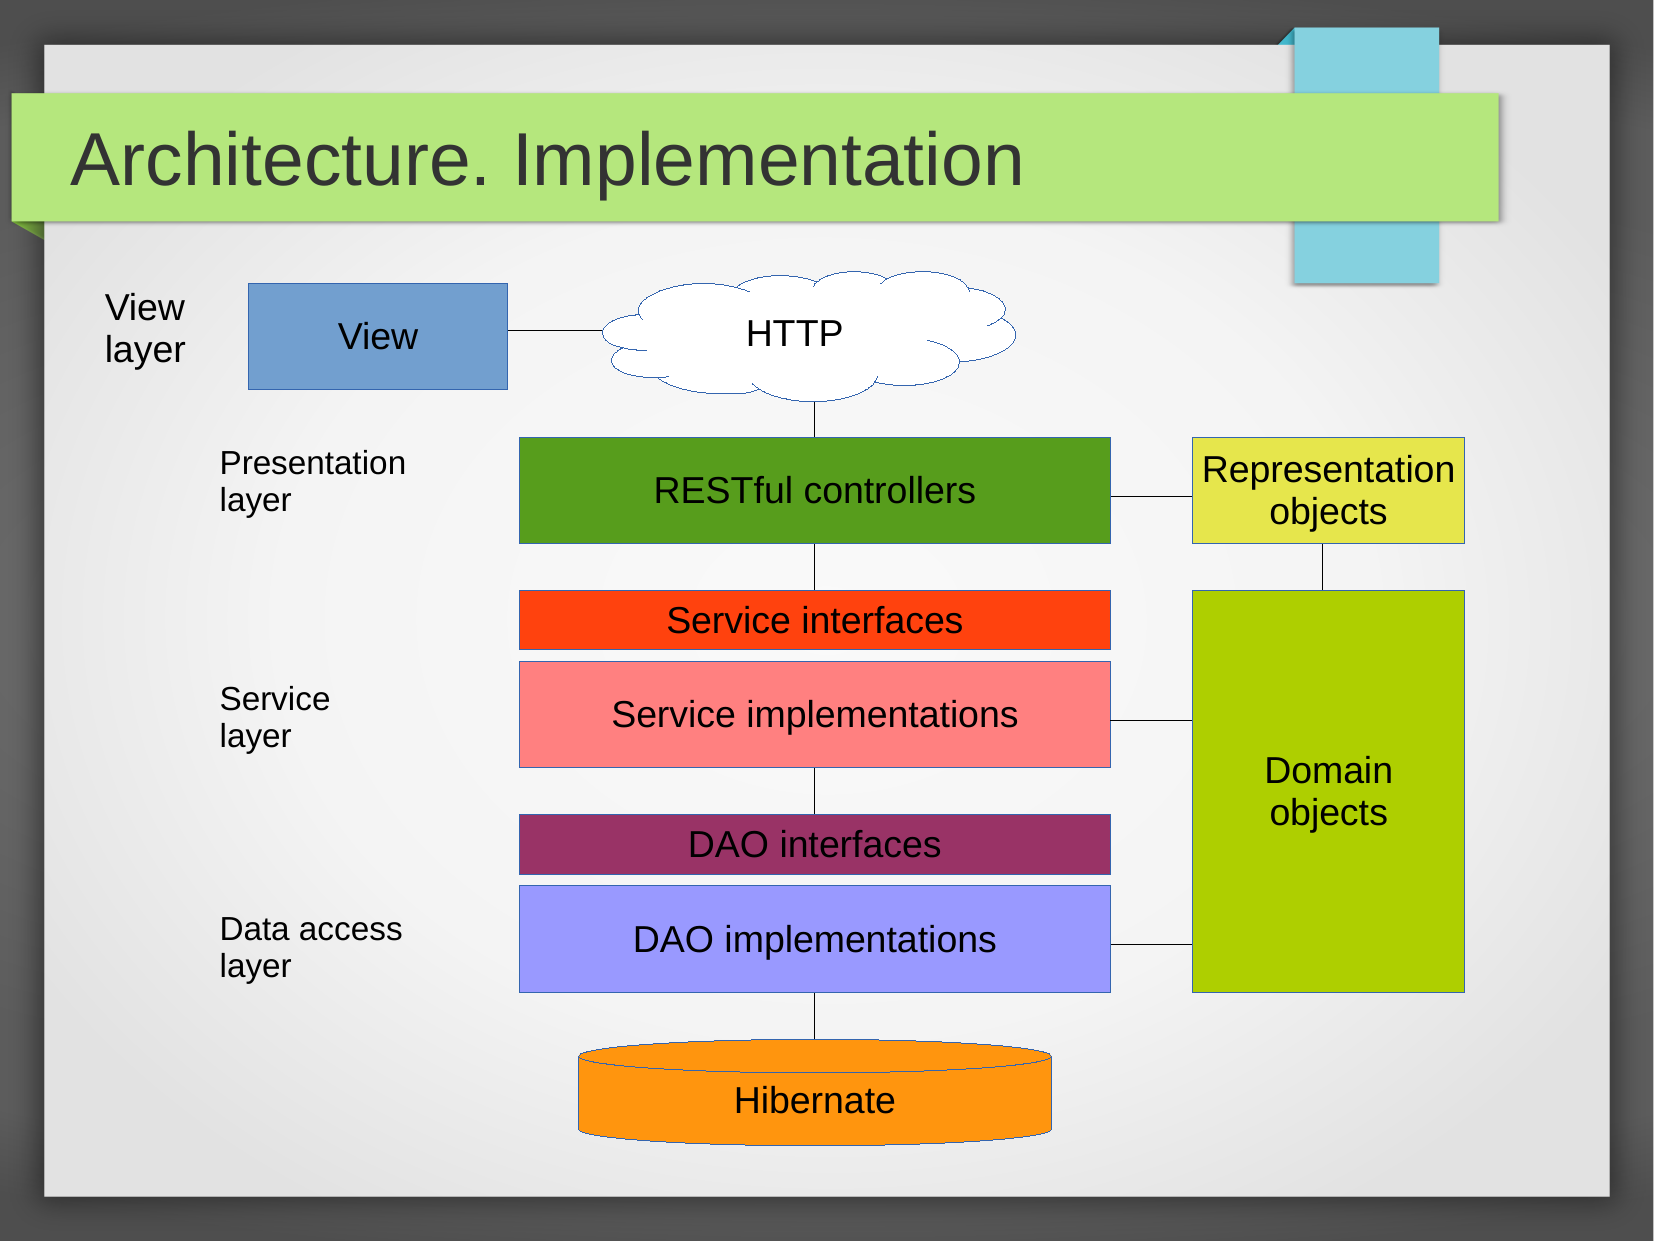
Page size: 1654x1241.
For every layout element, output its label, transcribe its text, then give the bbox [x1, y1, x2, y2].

picture [0, 0, 1654, 1241]
text_box DAO implementations [519, 885, 1111, 993]
text_box Service interfaces [519, 590, 1111, 650]
text_box Data access layer [204, 903, 418, 993]
title Architecture. Implementation [70, 106, 1229, 213]
text_box DAO interfaces [519, 814, 1111, 875]
text_box Service implementations [519, 661, 1111, 768]
text_box HTTP [602, 271, 1016, 402]
text_box View [248, 283, 508, 390]
text_box Domain objects [1192, 590, 1465, 993]
text_box Service layer [204, 673, 346, 763]
text_box RESTful controllers [519, 437, 1111, 544]
text_box Presentation layer [204, 437, 426, 526]
text_box View layer [90, 279, 201, 378]
text_box Representation objects [1192, 437, 1465, 544]
text_box Hibernate [578, 1039, 1052, 1146]
